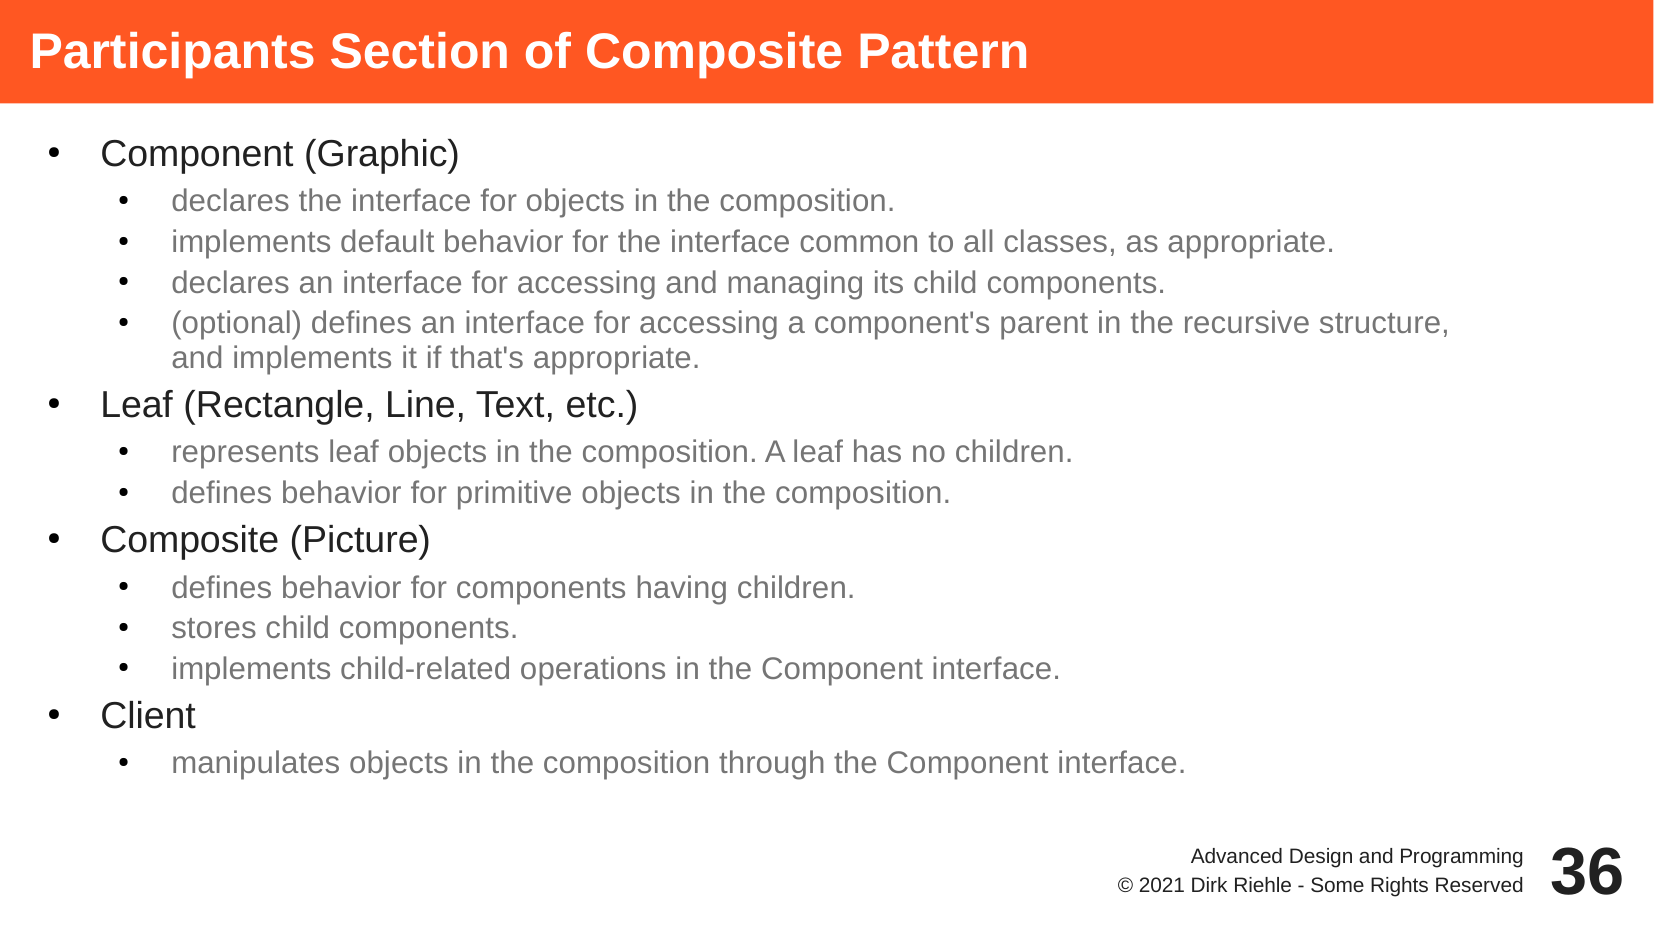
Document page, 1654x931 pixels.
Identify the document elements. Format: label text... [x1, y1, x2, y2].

title Participants Section of Composite Pattern [0, 0, 1654, 104]
list Component (Graphic) declares the interface for objects in the composition. implements default behavior for the interface common to all classes, as appropriate. declares an interface for accessing and managing its child components. (optional) defines an interface for accessing a component's parent in the recursive structure, and implements it if that's appropriate. Leaf (Rectangle, Line, Text, etc.) represents leaf objects in the composition. A leaf has no children. defines behavior for primitive objects in the composition. Composite (Picture) defines behavior for components having children. stores child components. implements child-related operations in the Component interface. Client manipulates objects in the composition through the Component interface. [29, 132, 1625, 901]
